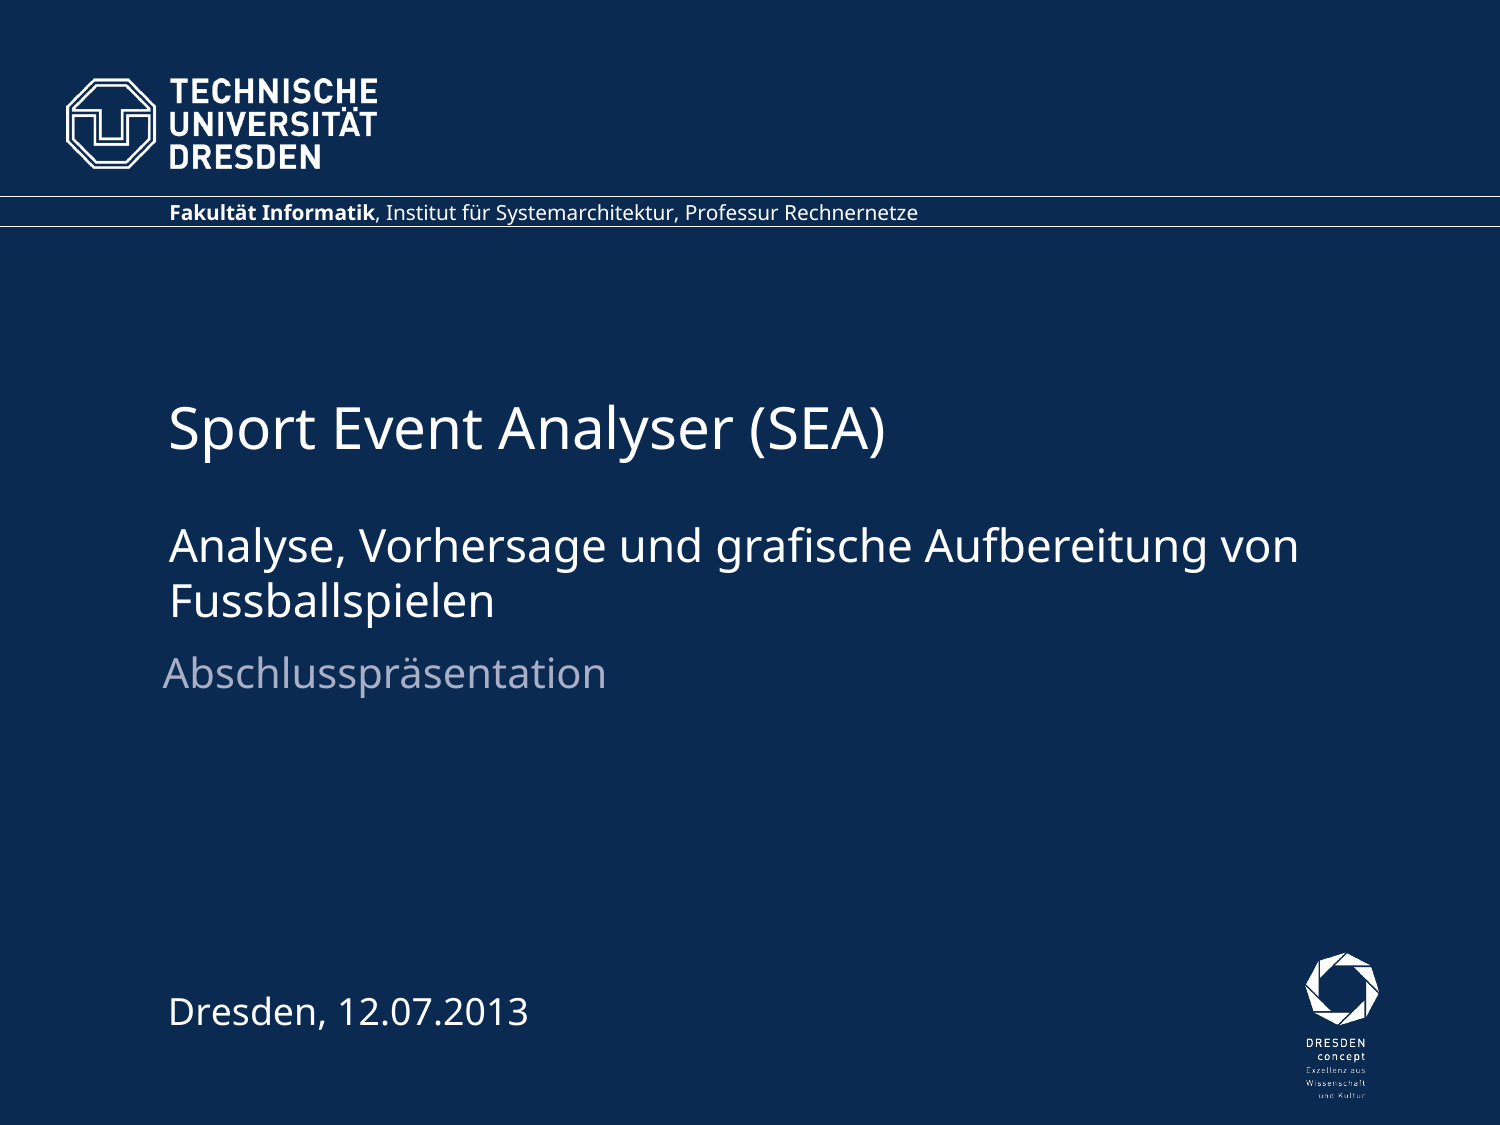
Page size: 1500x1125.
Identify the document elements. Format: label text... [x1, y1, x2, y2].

title Sport Event Analyser (SEA) Analyse, Vorhersage und grafische Aufbereitung von Fussballspielen [153, 383, 1372, 634]
text_box Abschlusspräsentation [147, 639, 1372, 822]
picture [66, 78, 377, 169]
picture [1305, 952, 1379, 1098]
